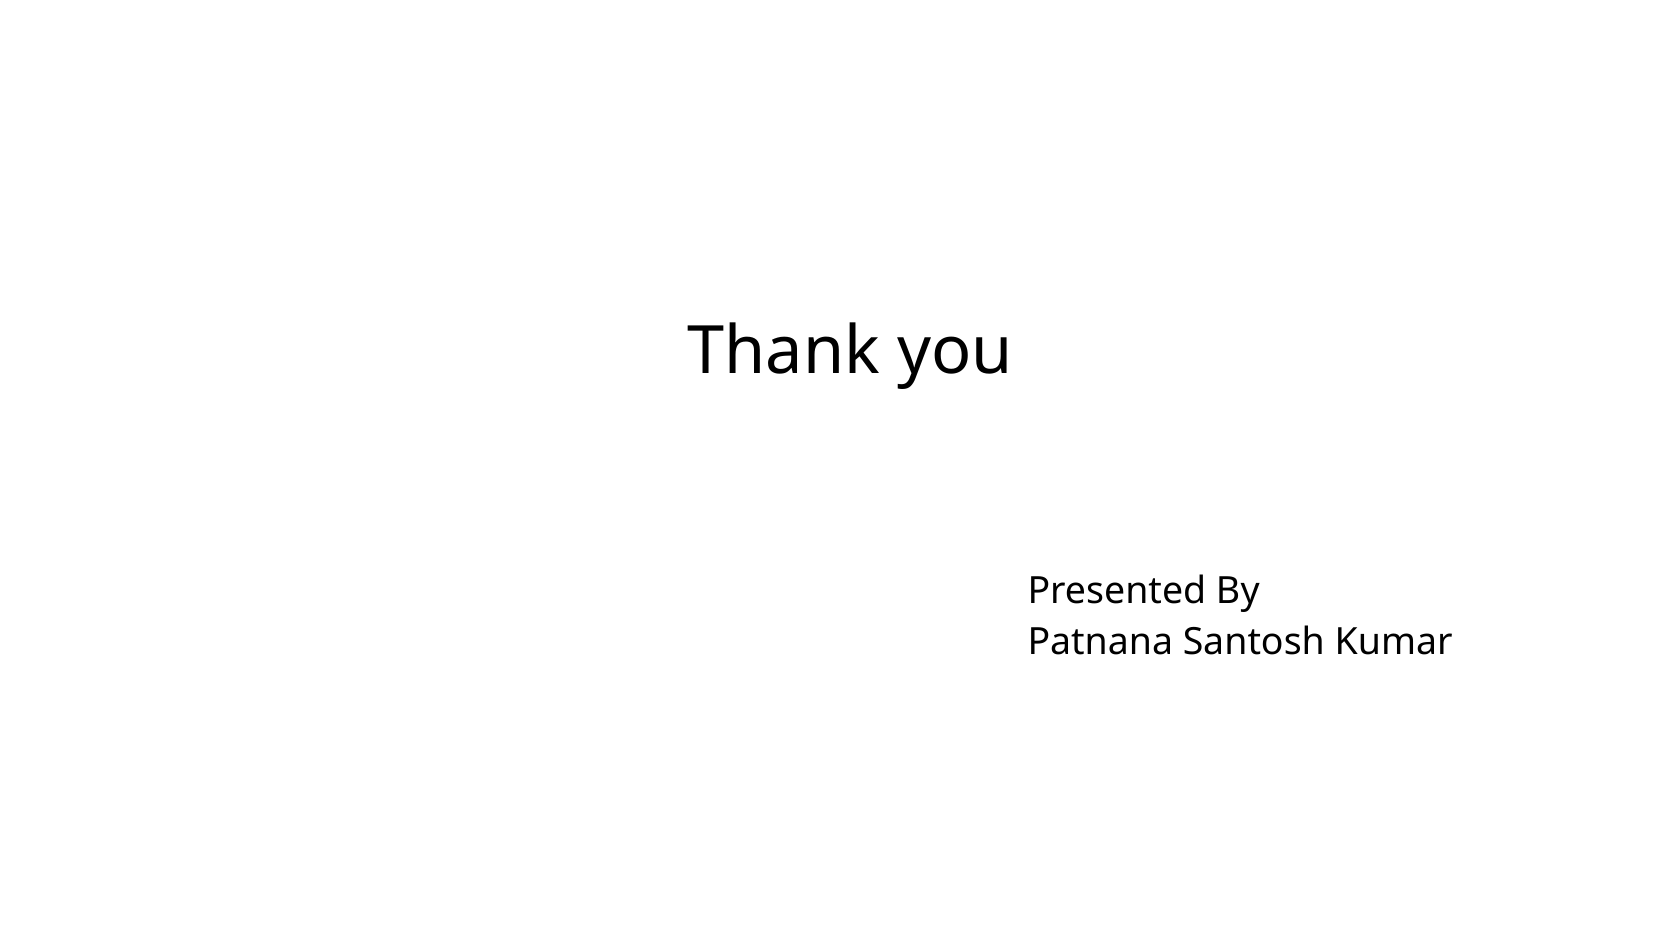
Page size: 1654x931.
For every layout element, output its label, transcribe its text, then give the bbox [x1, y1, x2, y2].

subtitle Presented By Patnana Santosh Kumar [1027, 472, 1571, 758]
title Thank you [106, 269, 1595, 426]
